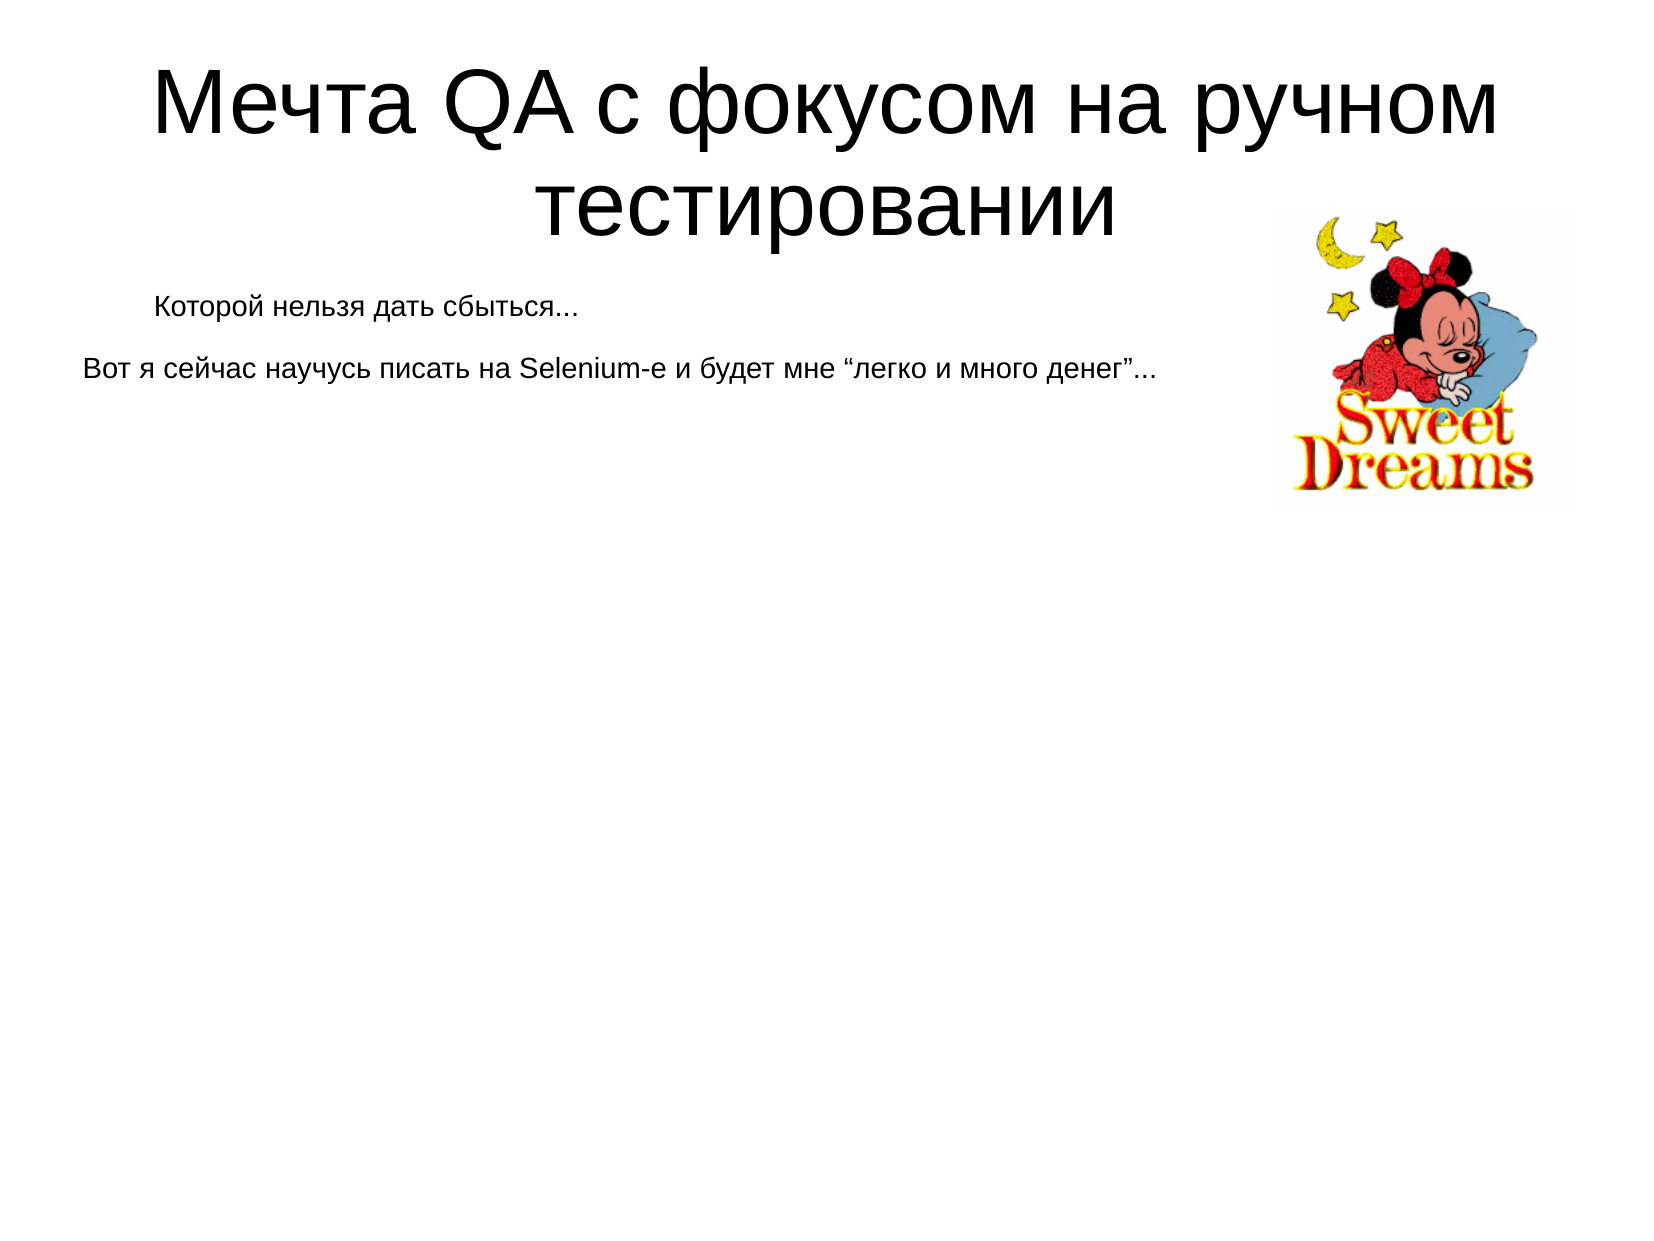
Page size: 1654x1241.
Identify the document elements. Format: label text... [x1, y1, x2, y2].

title Мечта QA с фокусом на ручном тестировании [82, 49, 1571, 257]
picture [1274, 210, 1571, 511]
list Которой нельзя дать сбыться... Вот я сейчас научусь писать на Selenium-е и будет мне “легко и много денег”... [82, 290, 1571, 1010]
